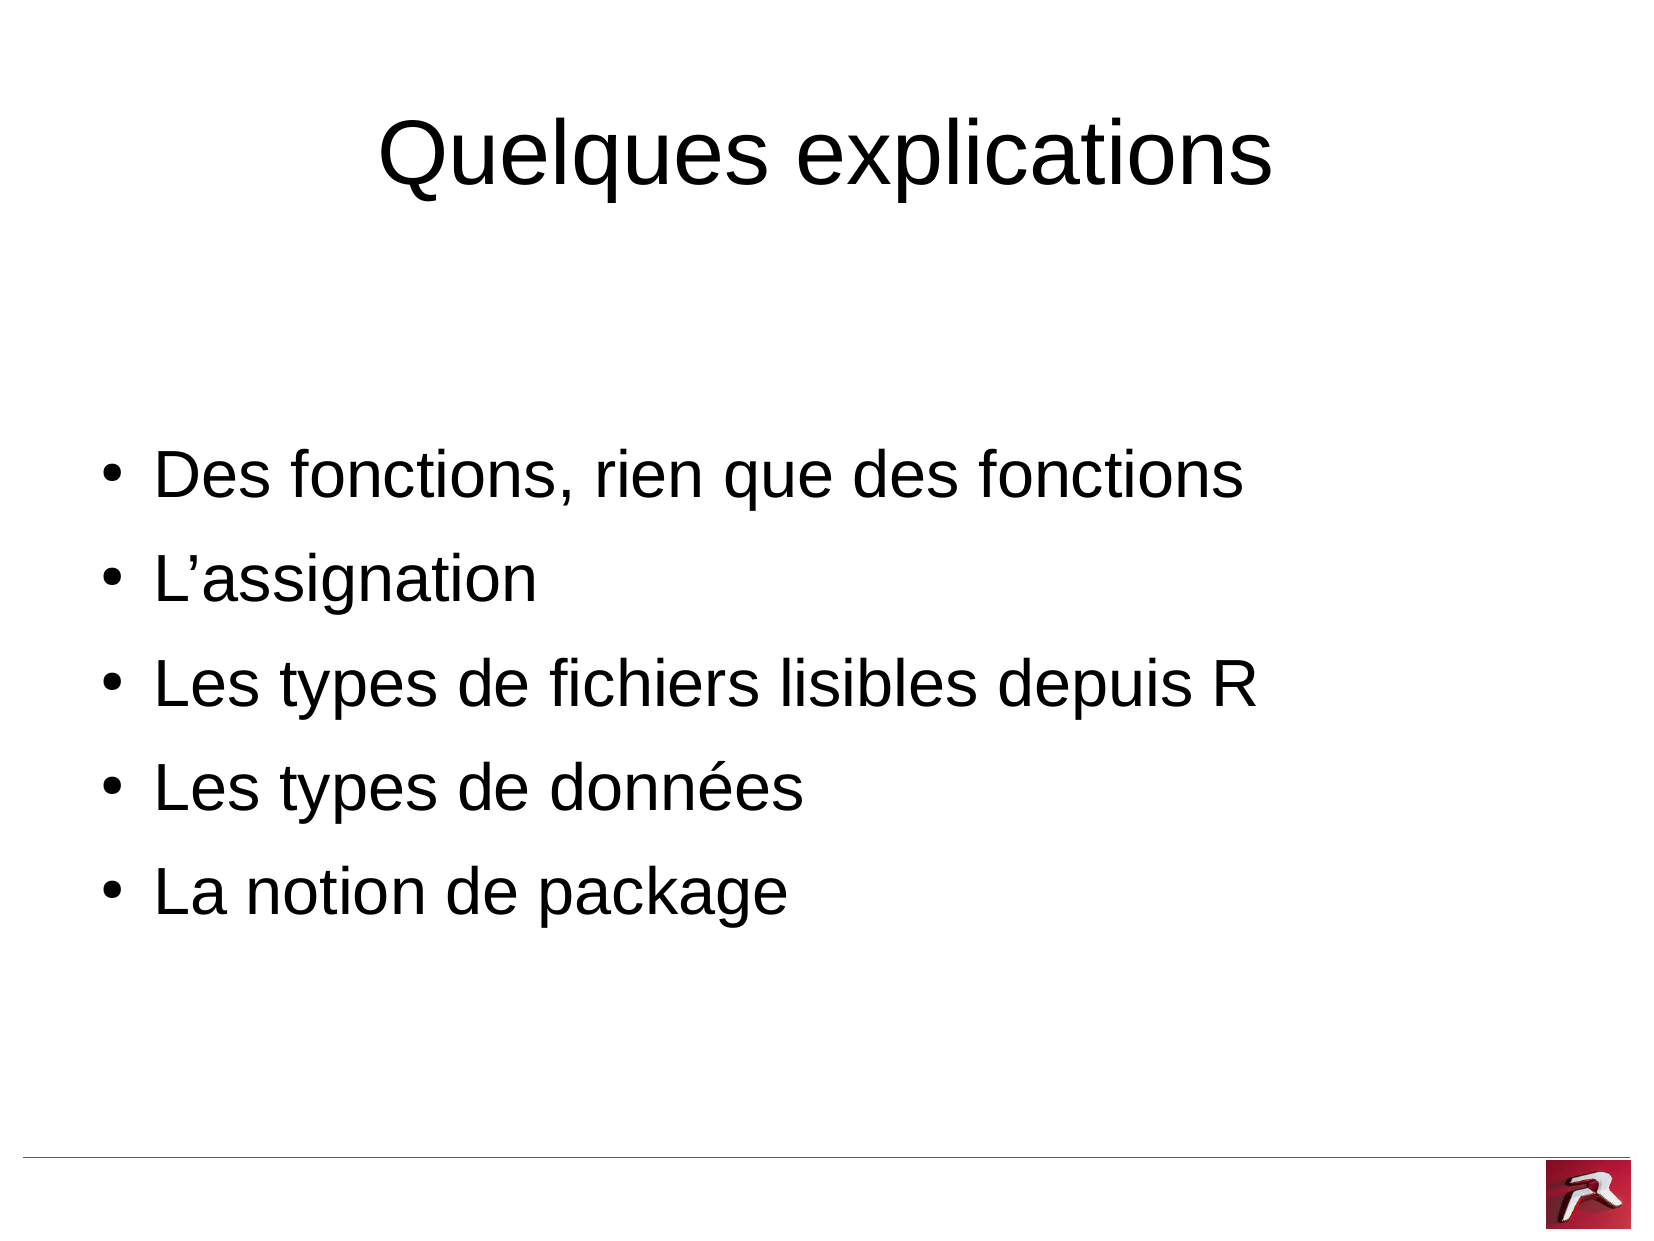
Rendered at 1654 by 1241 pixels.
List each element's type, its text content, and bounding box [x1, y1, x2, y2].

picture [1546, 1160, 1631, 1229]
list Des fonctions, rien que des fonctions L’assignation Les types de fichiers lisibles depuis R Les types de données La notion de package [82, 437, 1571, 1157]
title Quelques explications [82, 49, 1571, 257]
